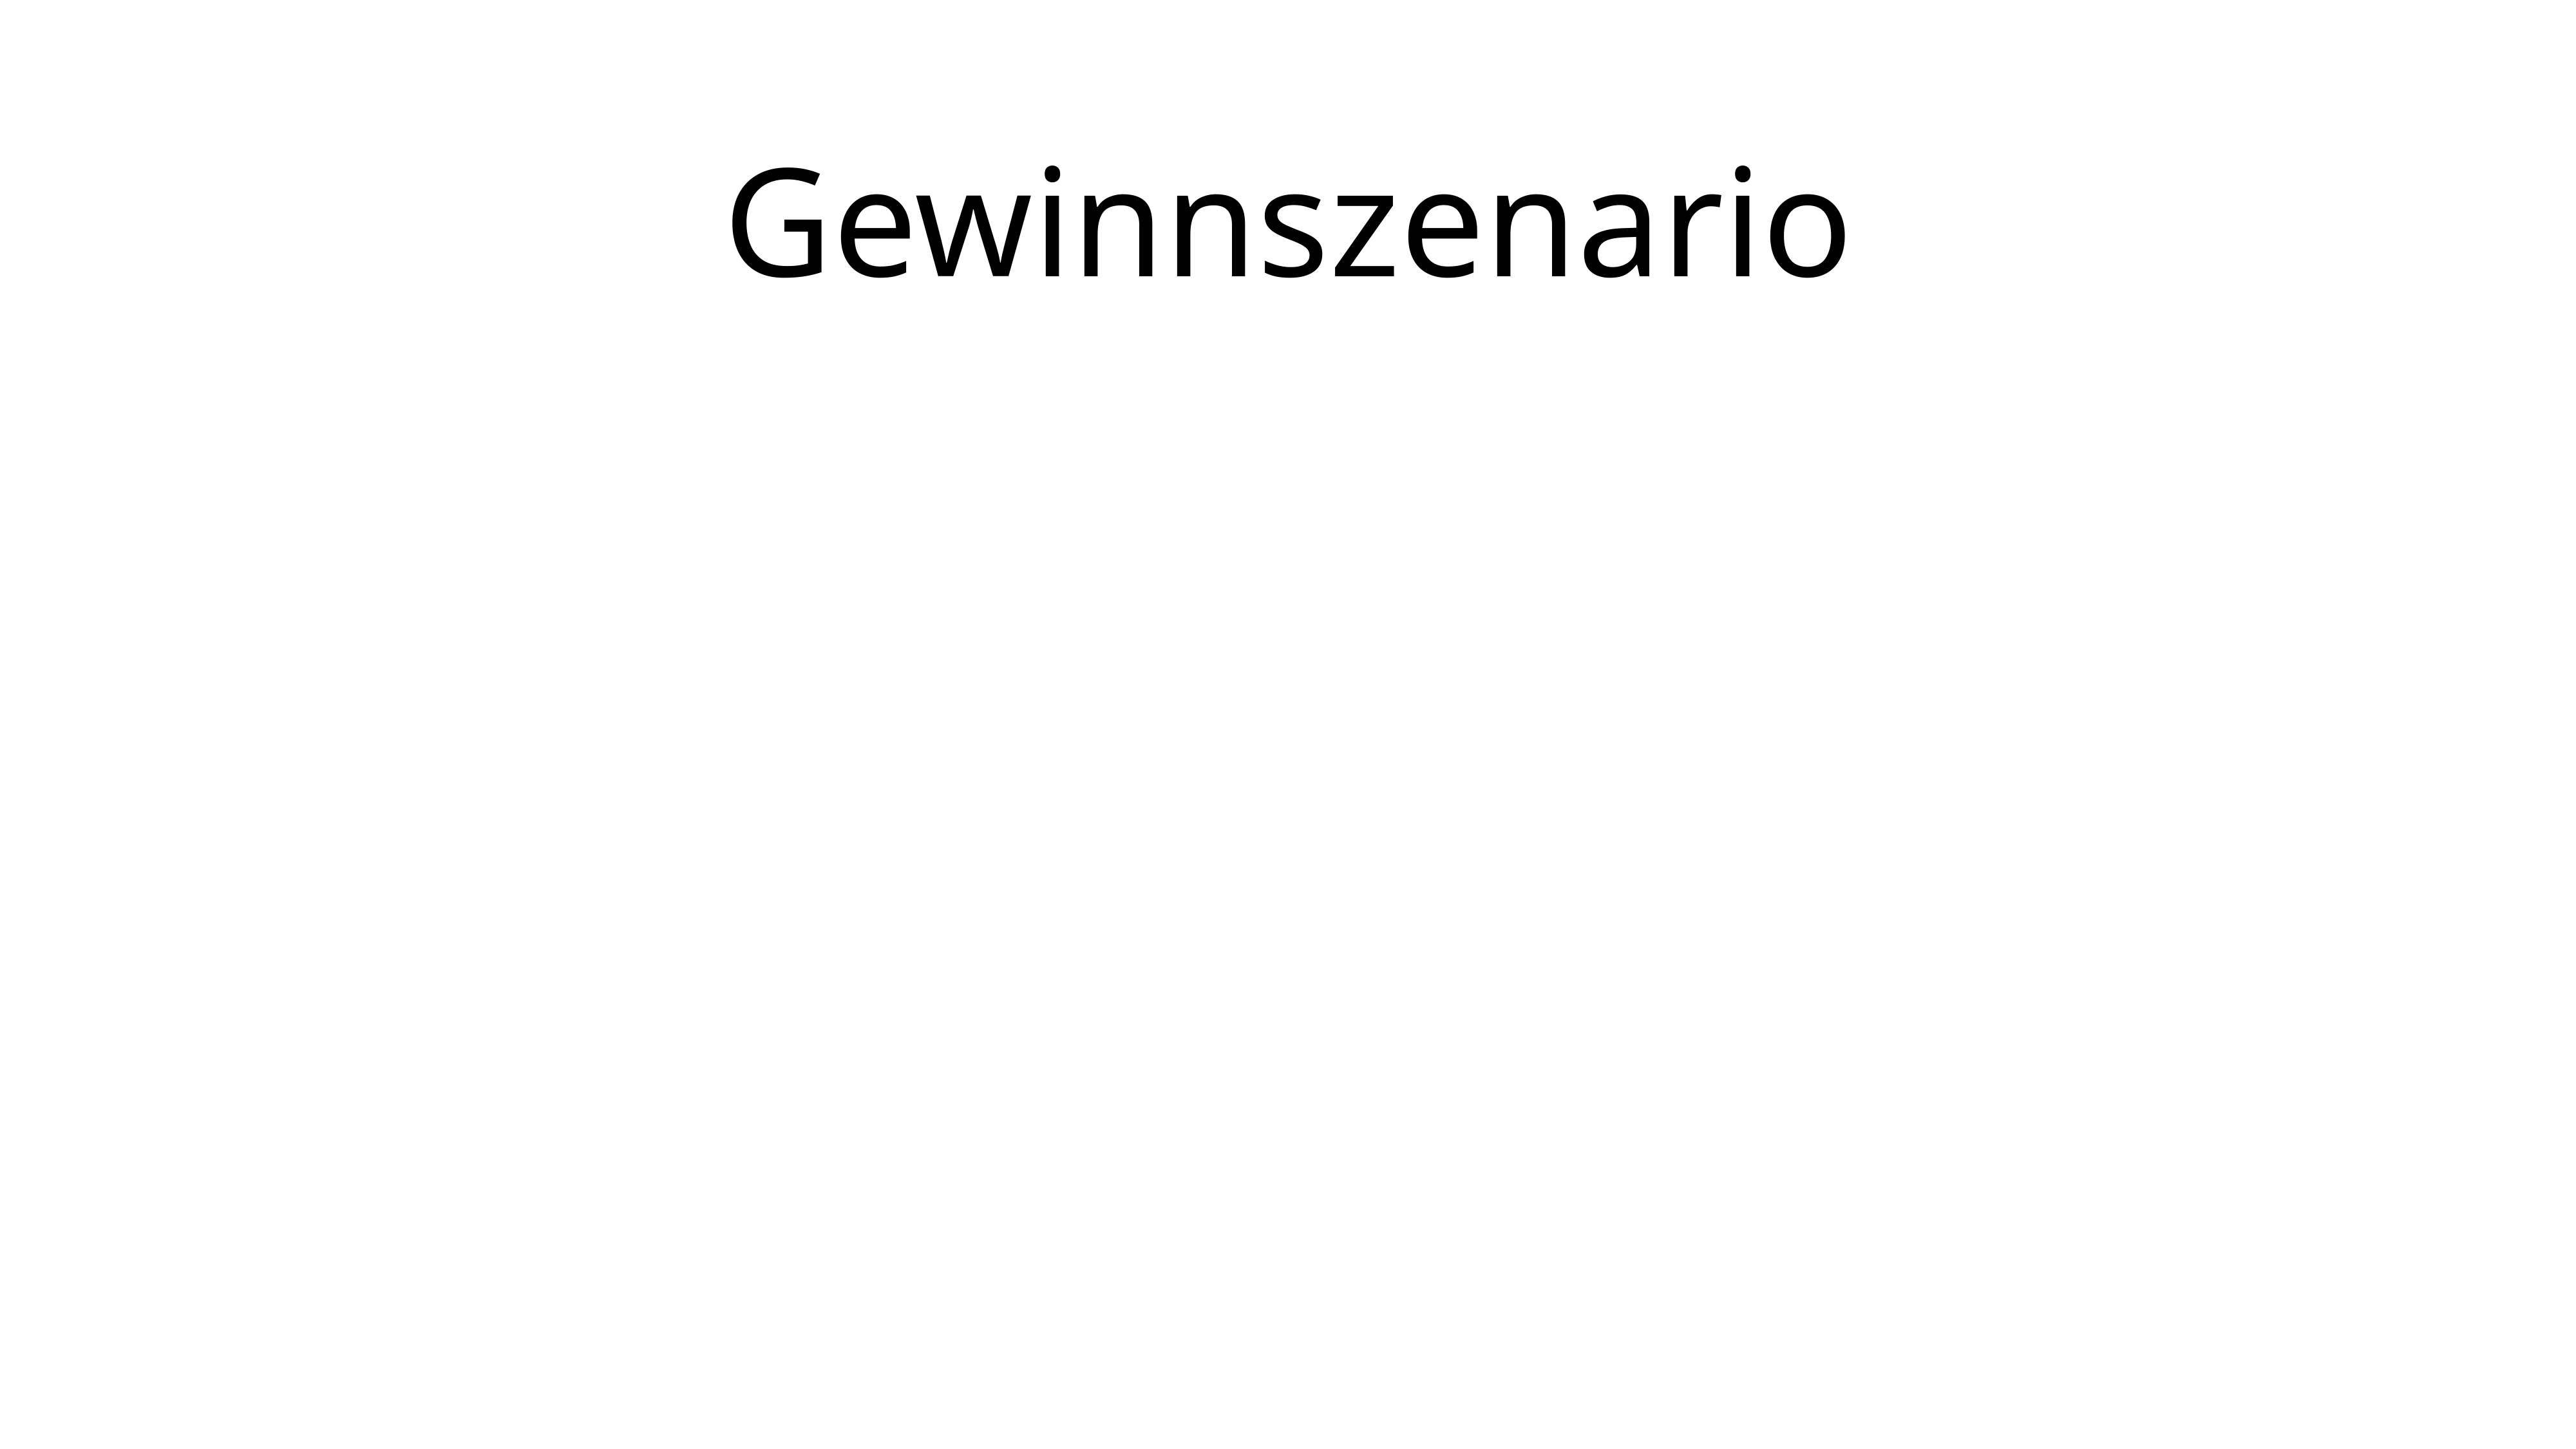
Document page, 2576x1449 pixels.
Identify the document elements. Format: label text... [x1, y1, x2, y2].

text_box Gewinnszenario [189, 60, 2389, 376]
